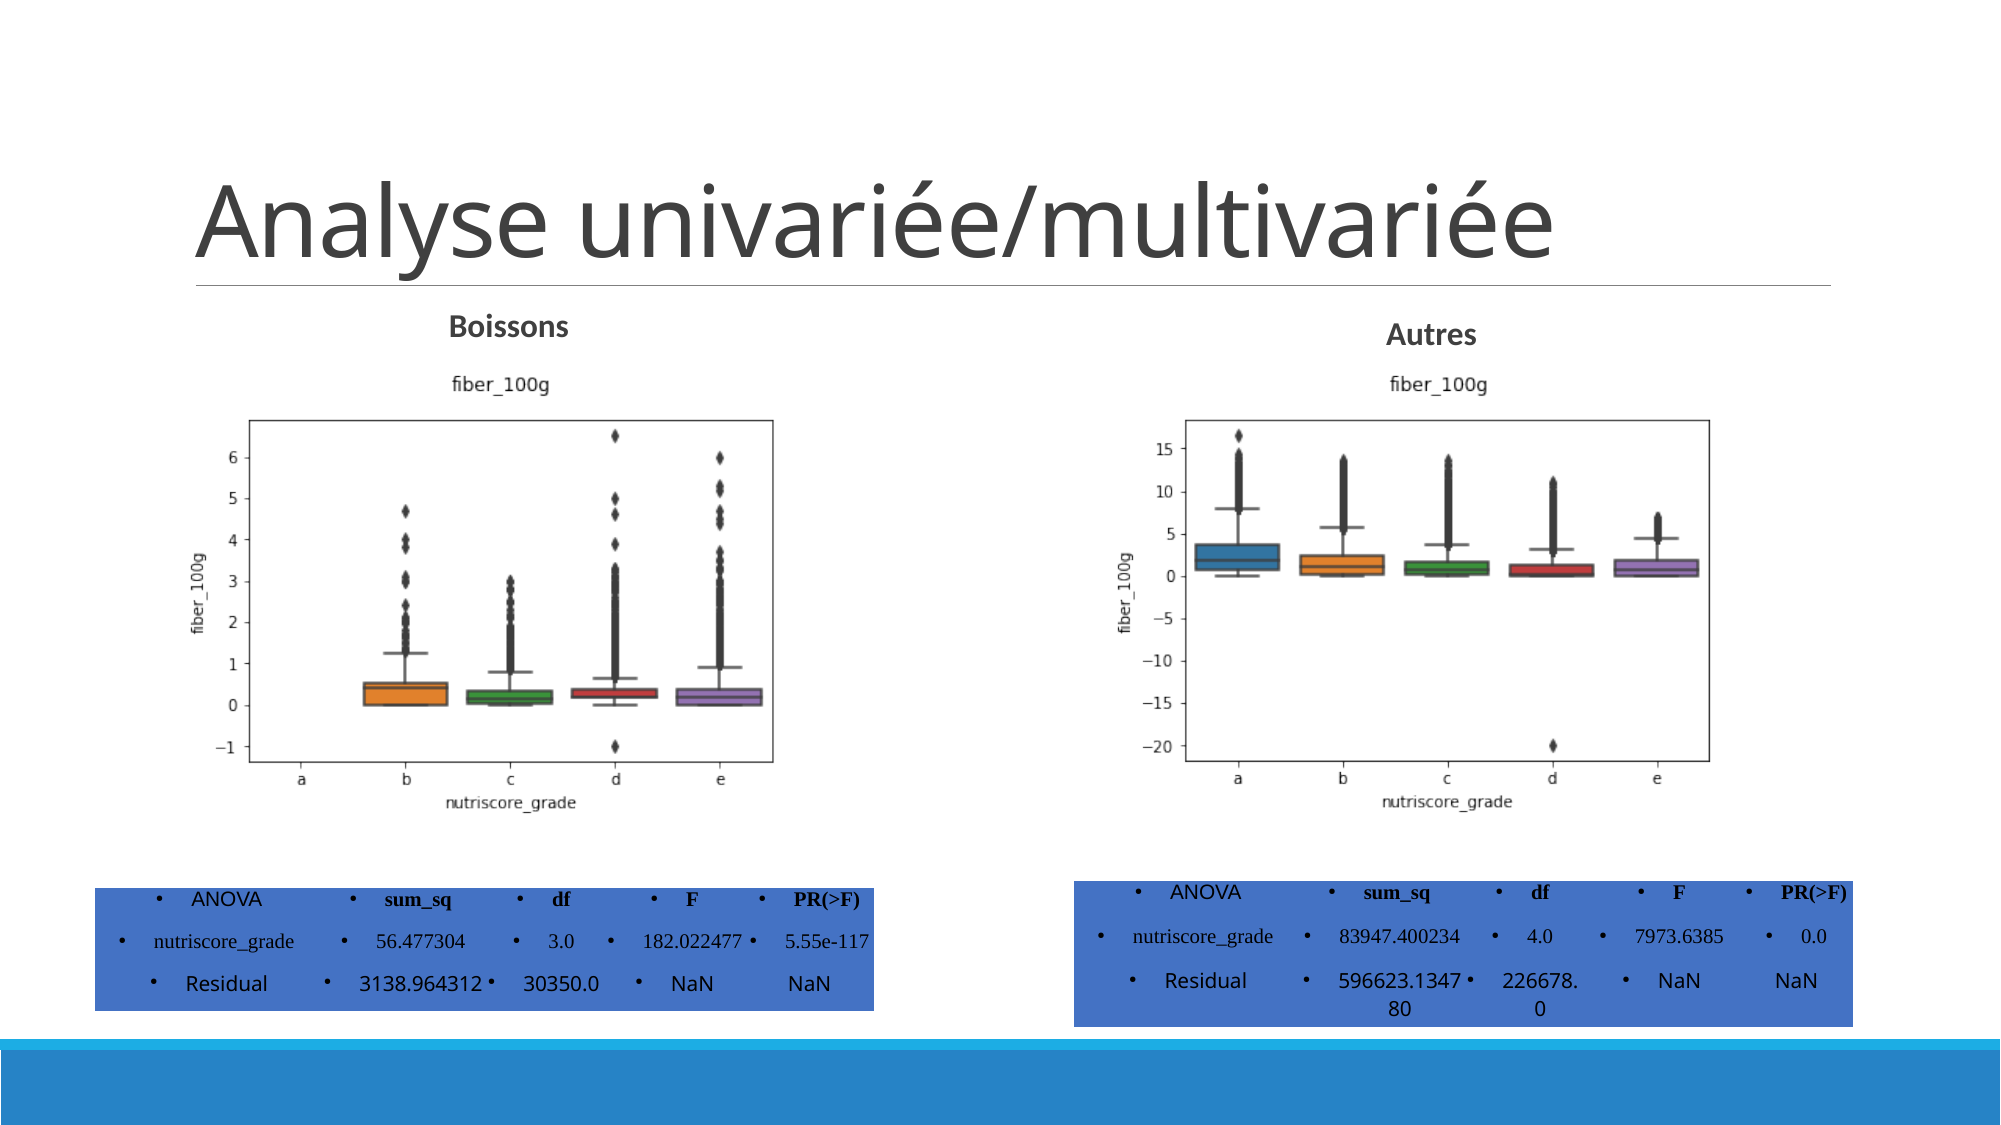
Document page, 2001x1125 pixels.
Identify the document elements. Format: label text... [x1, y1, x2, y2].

picture [180, 365, 782, 823]
table_cell nutriscore_grade [1074, 925, 1302, 966]
table_header sum_sq [324, 888, 483, 930]
table_header F [1583, 881, 1740, 925]
table_header F [605, 888, 745, 930]
table_cell nutriscore_grade [95, 930, 324, 969]
table_cell Residual [1074, 966, 1302, 1027]
title Analyse univariée/multivariée [180, 47, 1831, 286]
table_cell 5.55e-117 [745, 930, 874, 969]
table_cell 3.0 [483, 930, 605, 969]
table_cell Residual [95, 969, 324, 1011]
table_cell 7973.6385 [1583, 925, 1740, 966]
table_header df [1462, 881, 1583, 925]
table_cell NaN [605, 969, 745, 1011]
table_cell 4.0 [1462, 925, 1583, 966]
table_cell 30350.0 [483, 969, 605, 1011]
list Boissons [433, 301, 619, 365]
table_cell 0.0 [1740, 925, 1853, 966]
table_header ANOVA [95, 888, 324, 930]
table_cell 596623.134780 [1302, 966, 1462, 1027]
picture [1107, 365, 1720, 822]
table_header ANOVA [1074, 881, 1302, 925]
table_cell 56.477304 [324, 930, 483, 969]
table_cell NaN [745, 969, 874, 1011]
table_cell 83947.400234 [1302, 925, 1462, 966]
table_cell NaN [1583, 966, 1740, 1027]
table_header PR(>F) [1740, 881, 1853, 925]
table_cell NaN [1740, 966, 1853, 1027]
table_header PR(>F) [745, 888, 874, 930]
table_cell 226678.0 [1462, 966, 1583, 1027]
table_cell 182.022477 [605, 930, 745, 969]
text_box Autres [1371, 309, 1556, 365]
table_header df [483, 888, 605, 930]
table_header sum_sq [1302, 881, 1462, 925]
table_cell 3138.964312 [324, 969, 483, 1011]
